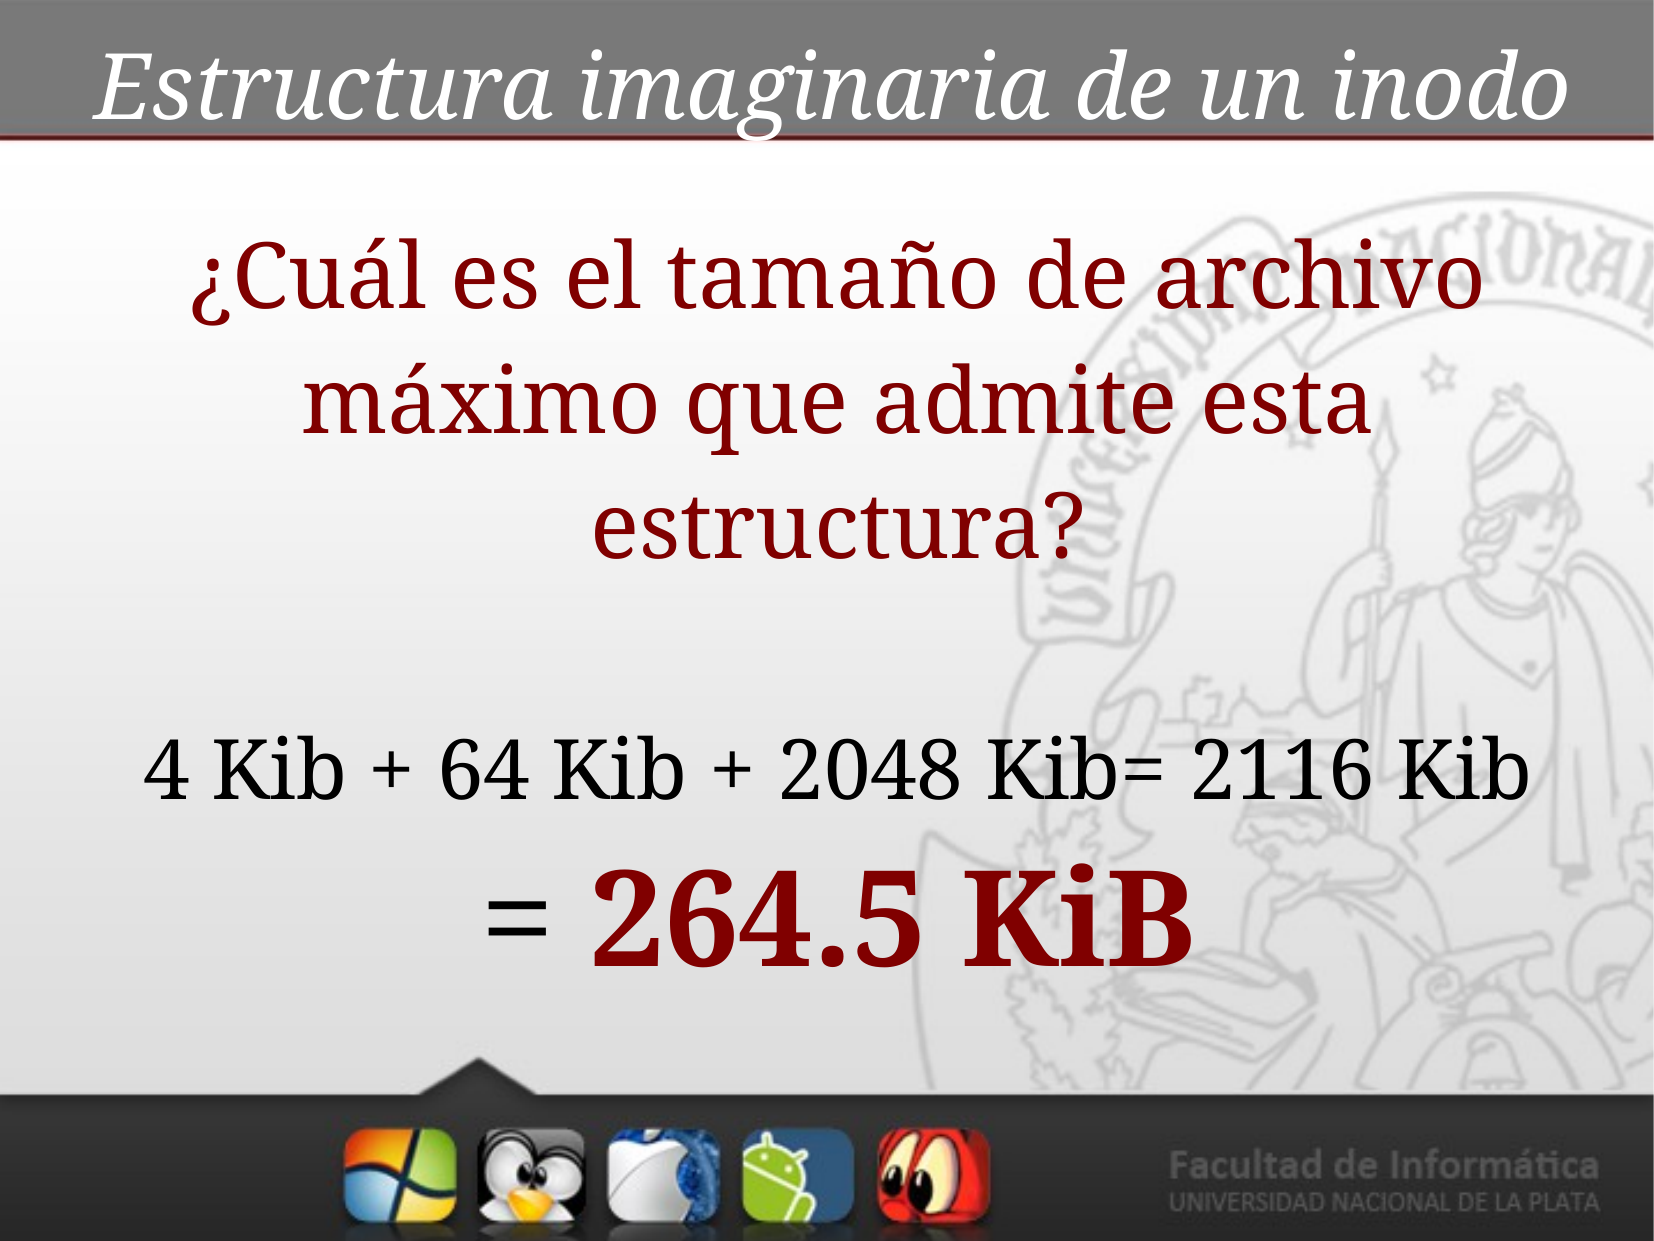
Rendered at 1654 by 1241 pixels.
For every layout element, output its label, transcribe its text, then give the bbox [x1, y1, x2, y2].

subtitle ¿Cuál es el tamaño de archivo máximo que admite esta estructura? 4 Kib + 64 Kib + 2048 Kib= 2116 Kib = 264.5 KiB [59, 153, 1619, 1063]
title Estructura imaginaria de un inodo [84, 25, 1573, 142]
picture [0, 0, 1654, 1241]
